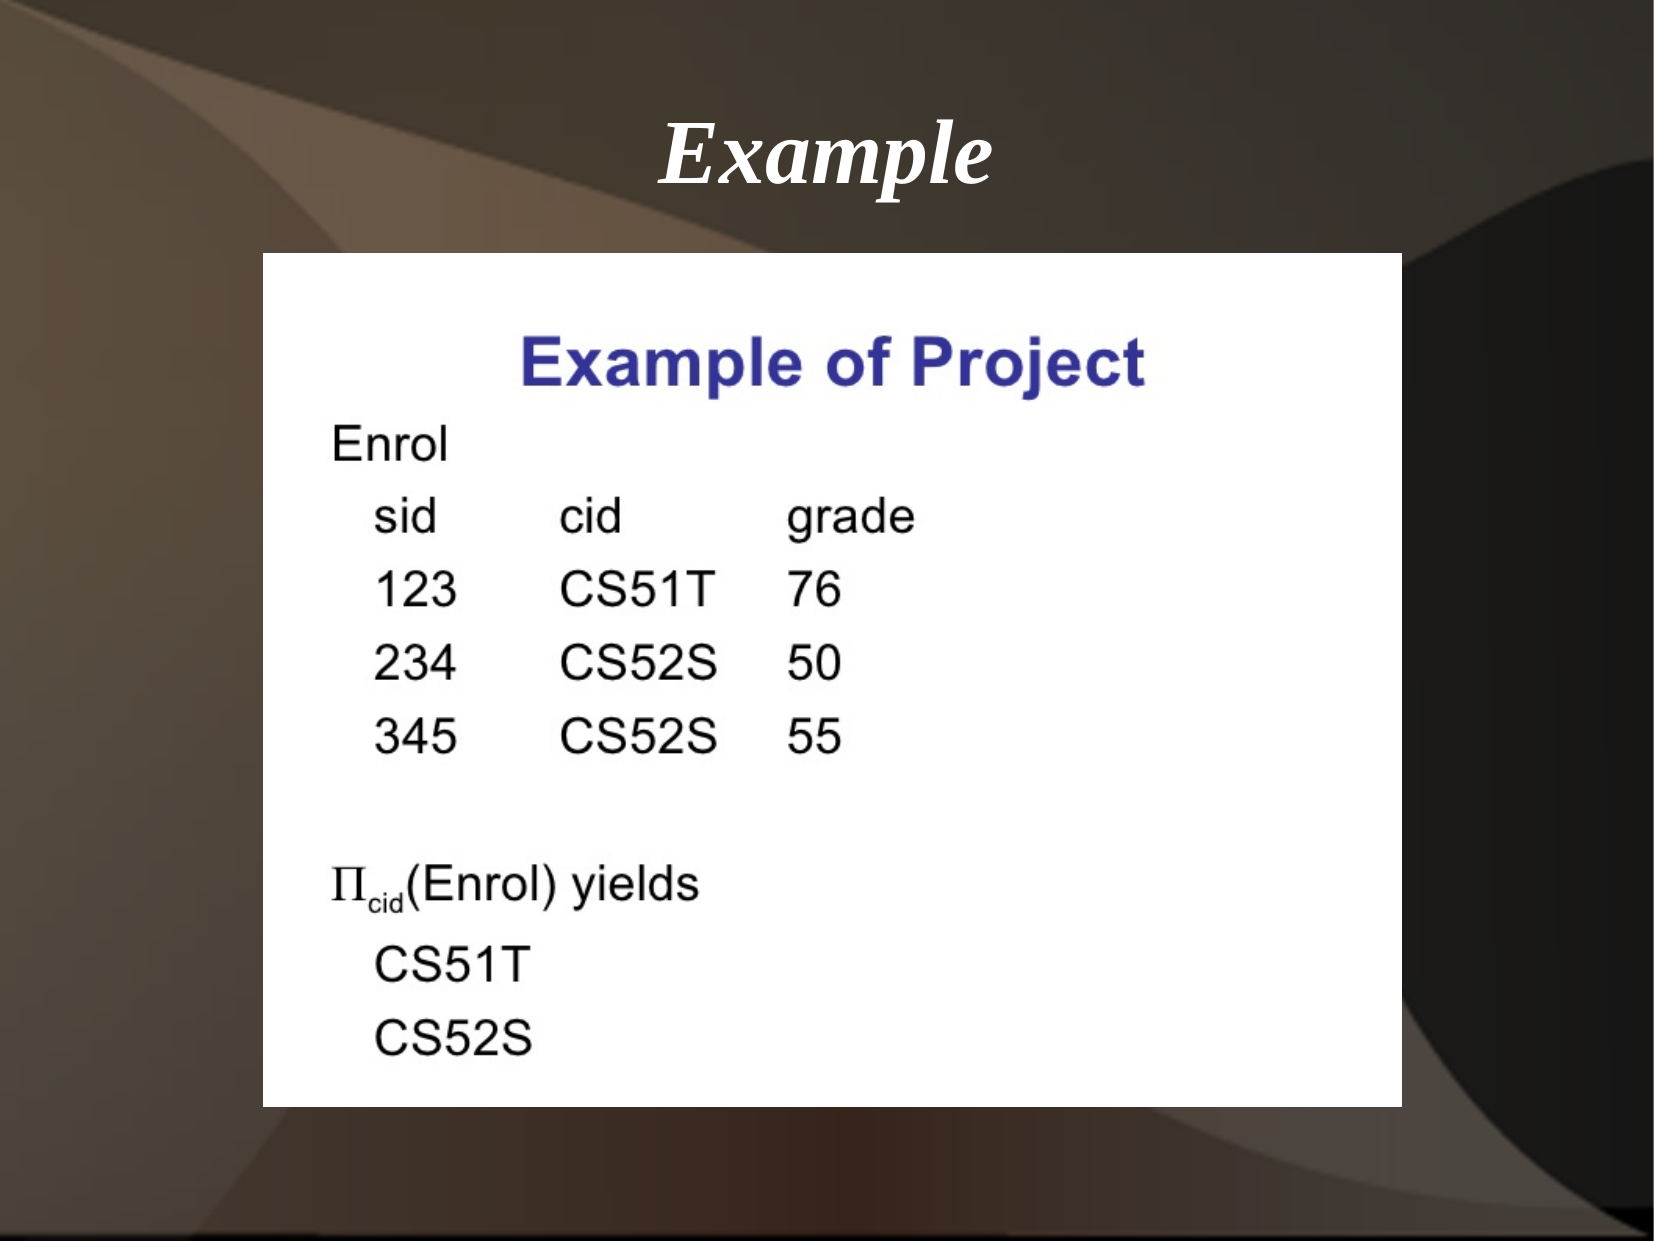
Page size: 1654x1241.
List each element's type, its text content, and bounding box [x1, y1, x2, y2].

title Example [82, 56, 1571, 250]
picture [0, 0, 1654, 1241]
